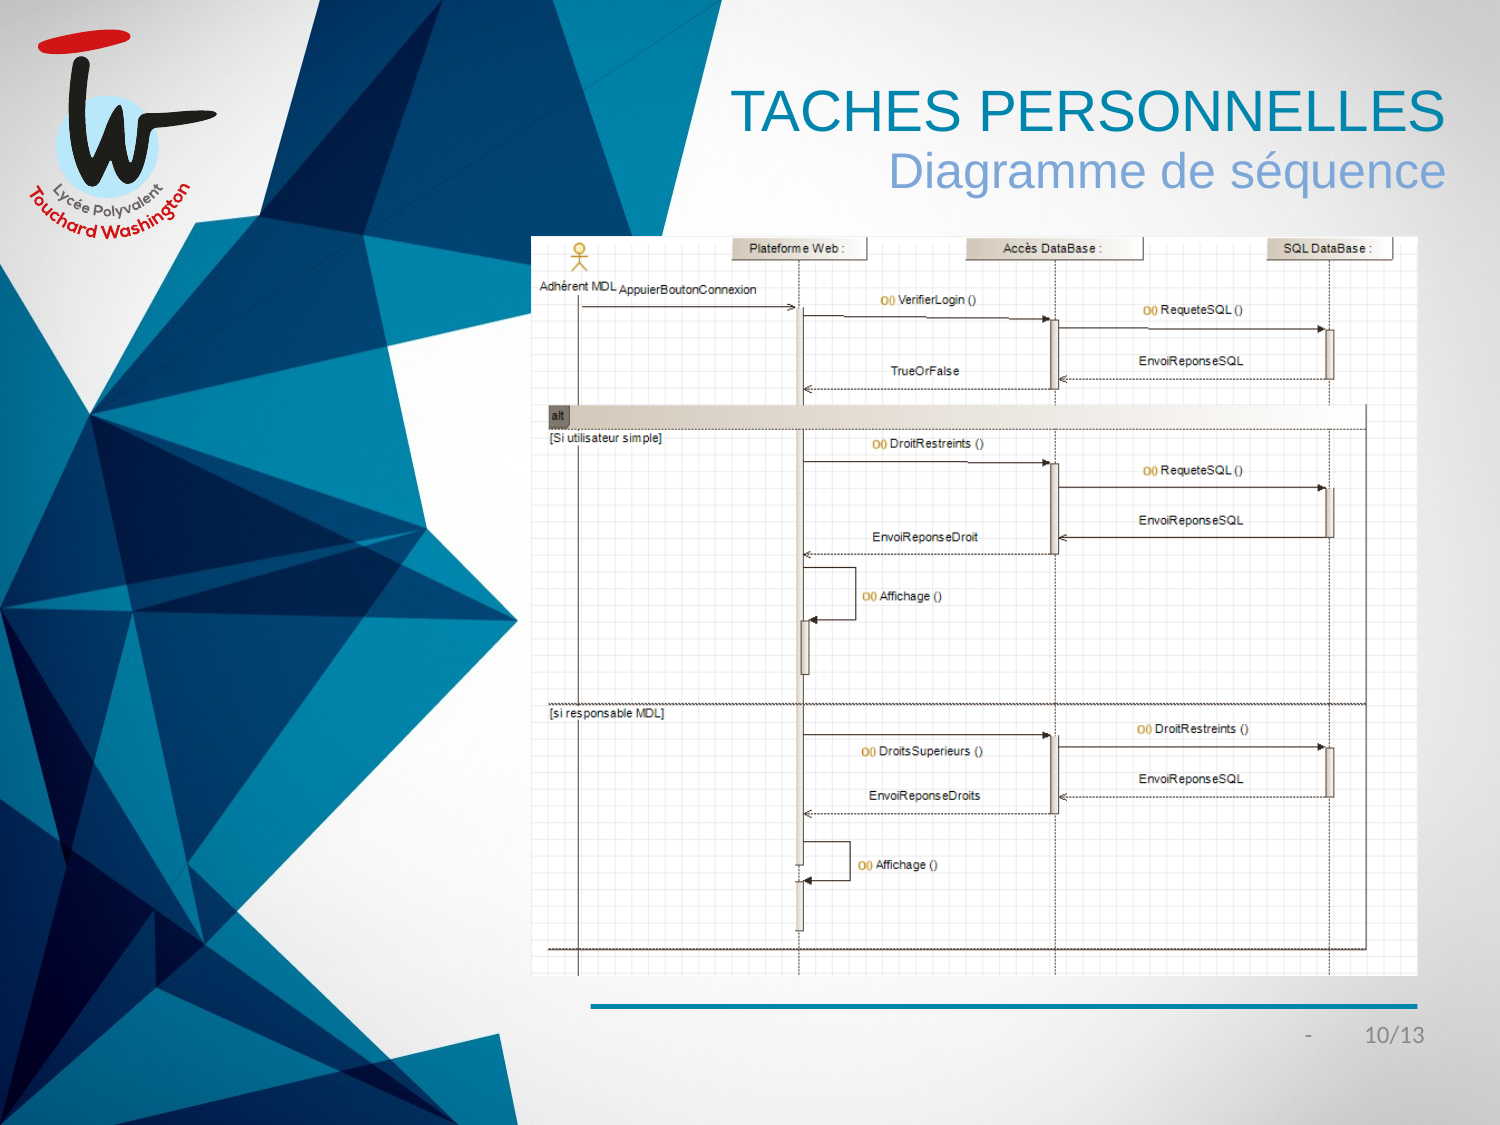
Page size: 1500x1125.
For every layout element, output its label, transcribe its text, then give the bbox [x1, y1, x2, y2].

picture [0, 0, 1500, 1125]
title TACHES PERSONNELLES Diagramme de séquence [708, 44, 1447, 233]
